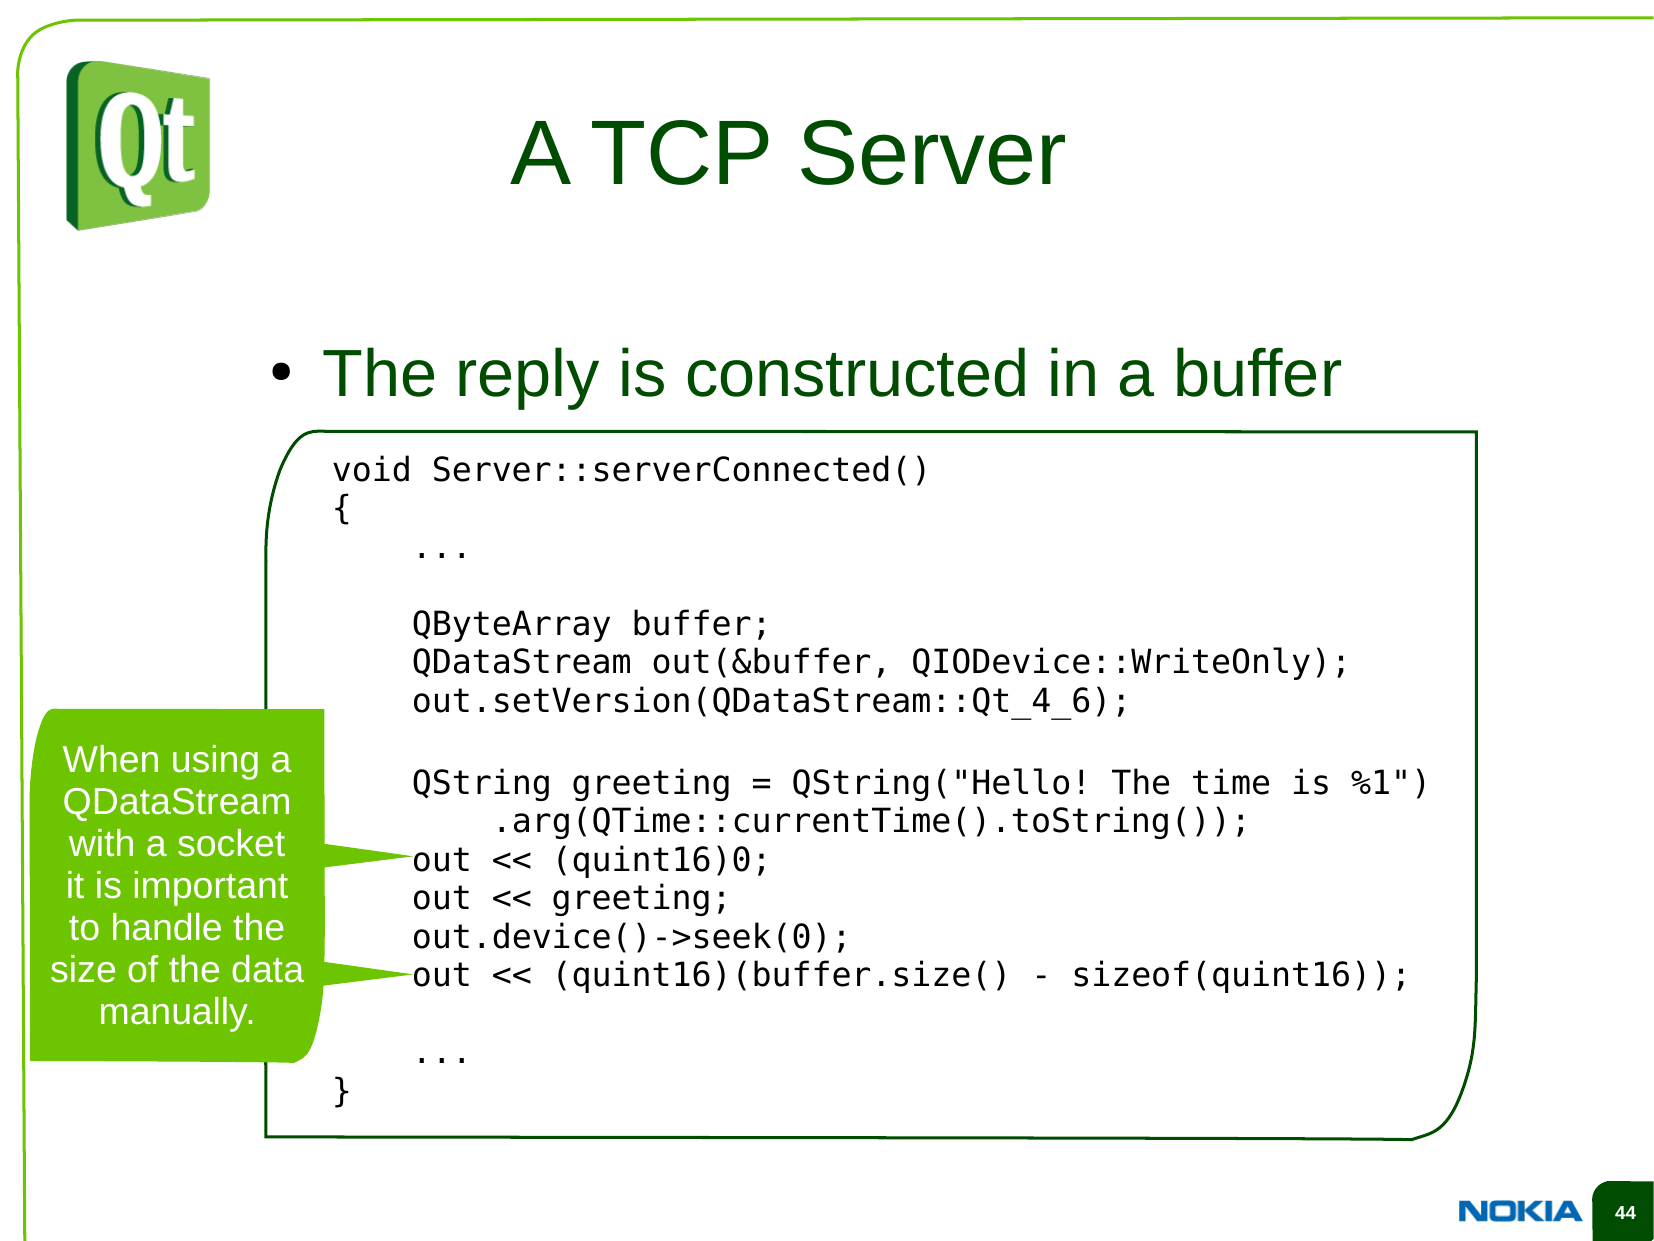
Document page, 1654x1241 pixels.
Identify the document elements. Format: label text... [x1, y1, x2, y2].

picture [1459, 1200, 1583, 1222]
picture [66, 61, 210, 231]
list The reply is constructed in a buffer [251, 336, 1571, 1156]
text_box When using a QDataStream with a socket it is important to handle the size of the data manually. [29, 708, 325, 1063]
title A TCP Server [251, 49, 1327, 257]
text_box [324, 961, 414, 986]
list The reply is constructed in a buffer [268, 433, 1474, 1138]
text_box [325, 843, 414, 868]
